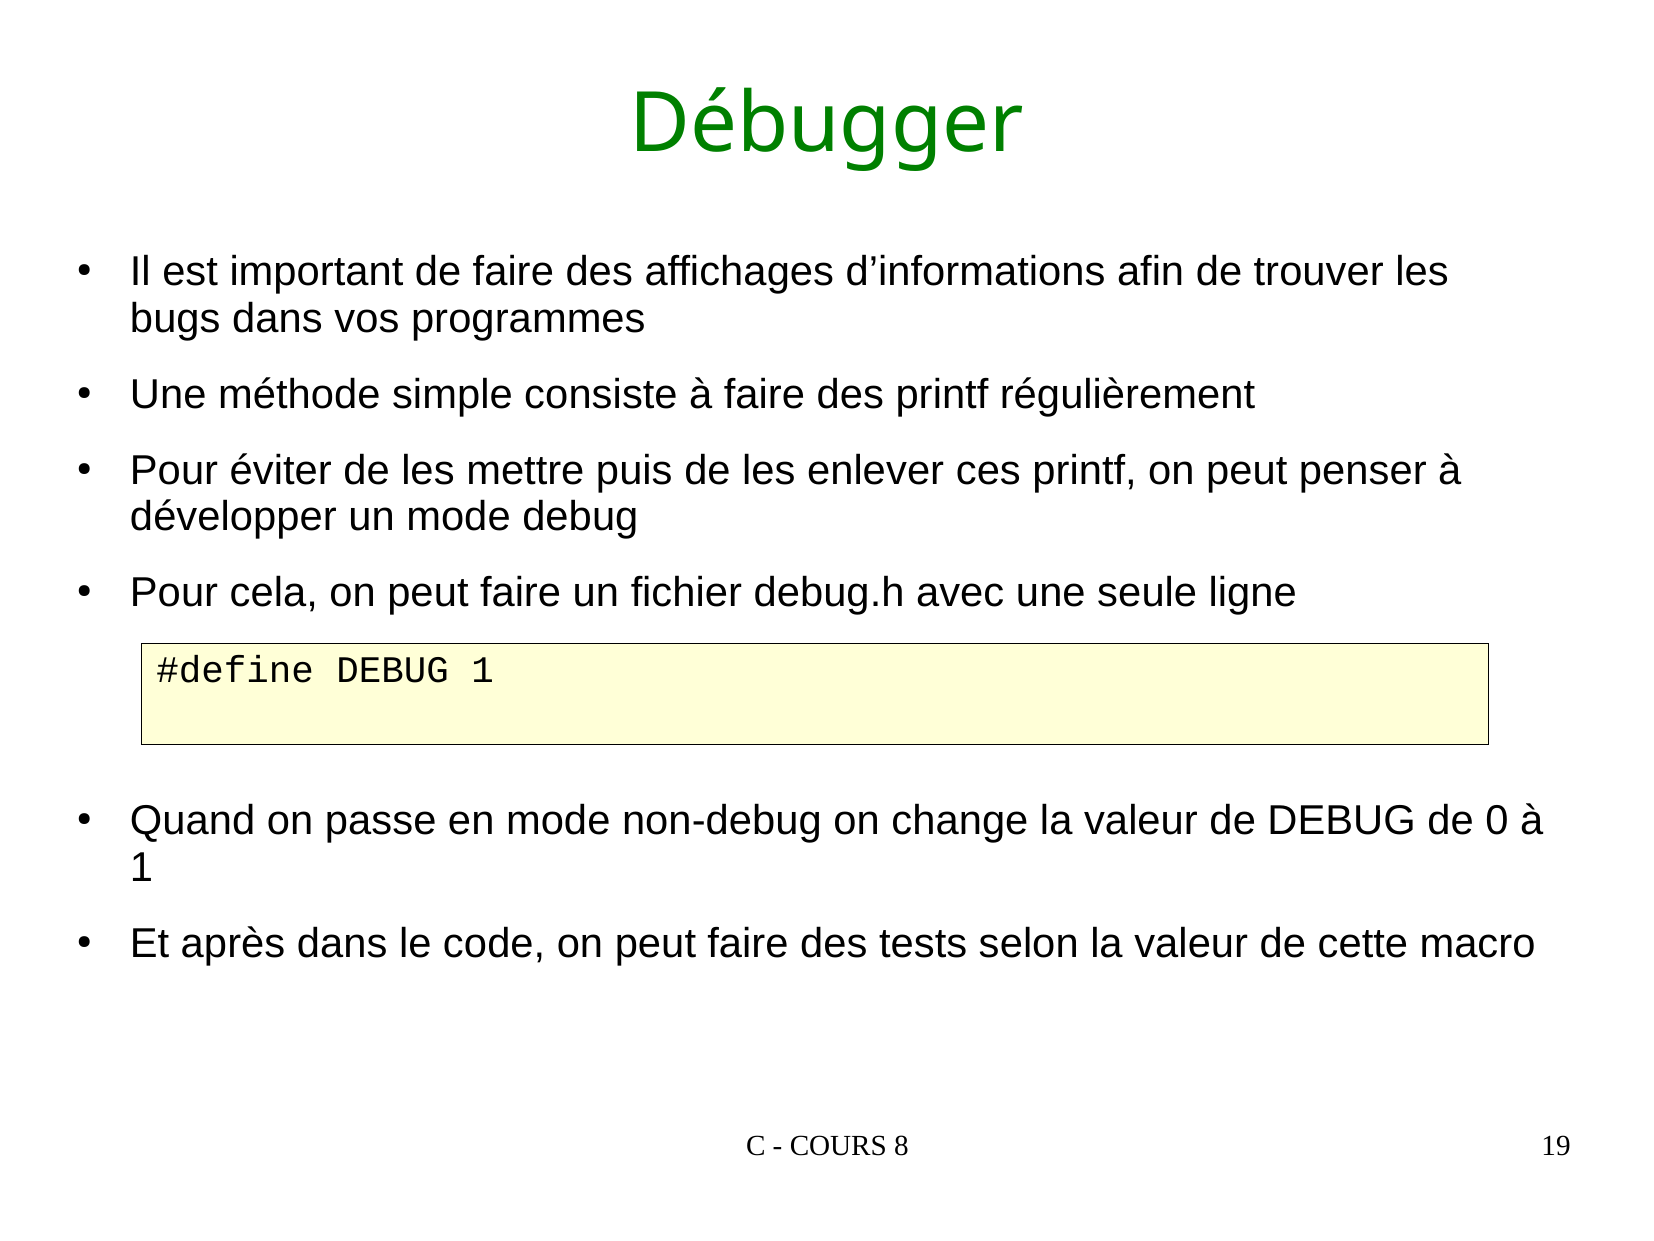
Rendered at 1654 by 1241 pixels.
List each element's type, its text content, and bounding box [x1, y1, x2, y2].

text_box #define DEBUG 1 [141, 643, 1489, 745]
list Il est important de faire des affichages d’informations afin de trouver les bugs dans vos programmes Une méthode simple consiste à faire des printf régulièrement Pour éviter de les mettre puis de les enlever ces printf, on peut penser à développer un mode debug Pour cela, on peut faire un fichier debug.h avec une seule ligne Quand on passe en mode non-debug on change la valeur de DEBUG de 0 à 1 Et après dans le code, on peut faire des tests selon la valeur de cette macro [59, 248, 1548, 1063]
title Débugger [82, 49, 1571, 189]
